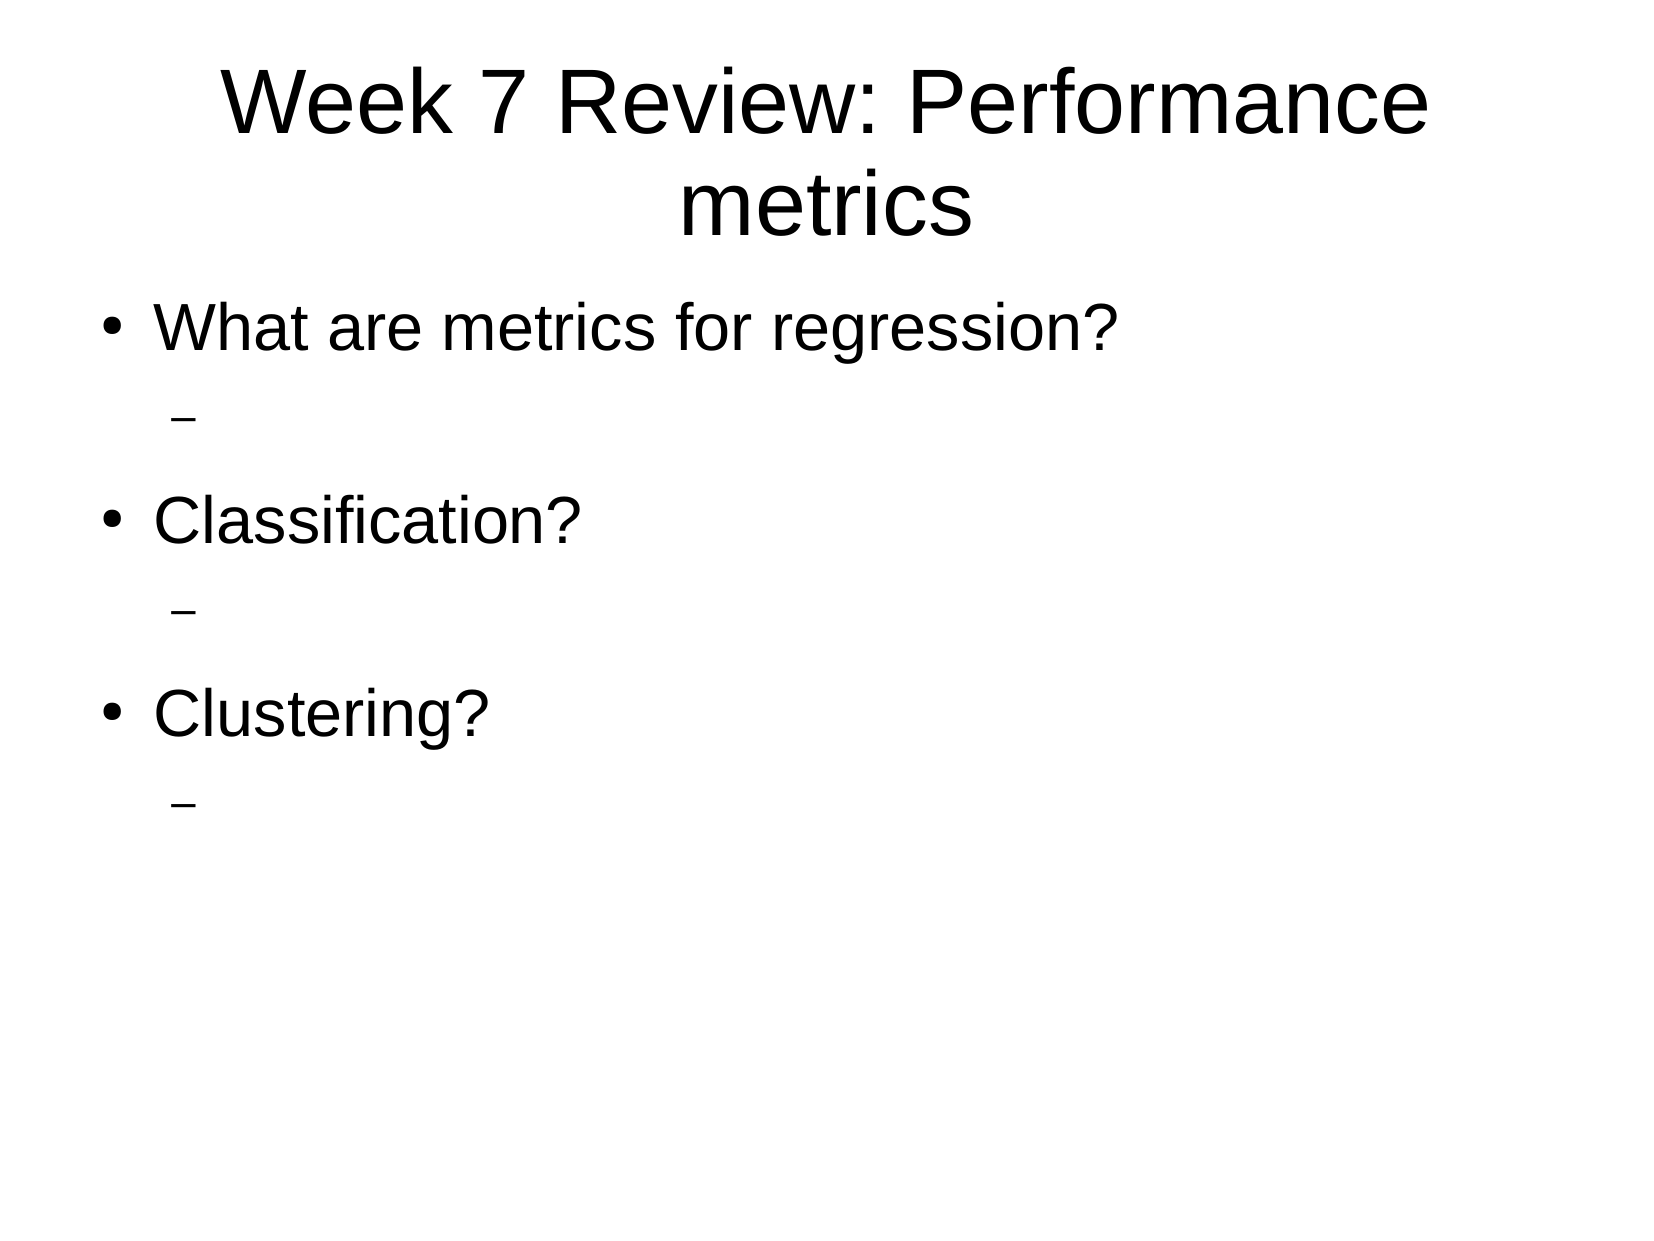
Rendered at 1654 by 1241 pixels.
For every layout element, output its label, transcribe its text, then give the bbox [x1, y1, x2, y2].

title Week 7 Review: Performance metrics [82, 49, 1571, 257]
list What are metrics for regression? Classification? Clustering? [82, 290, 1571, 1010]
